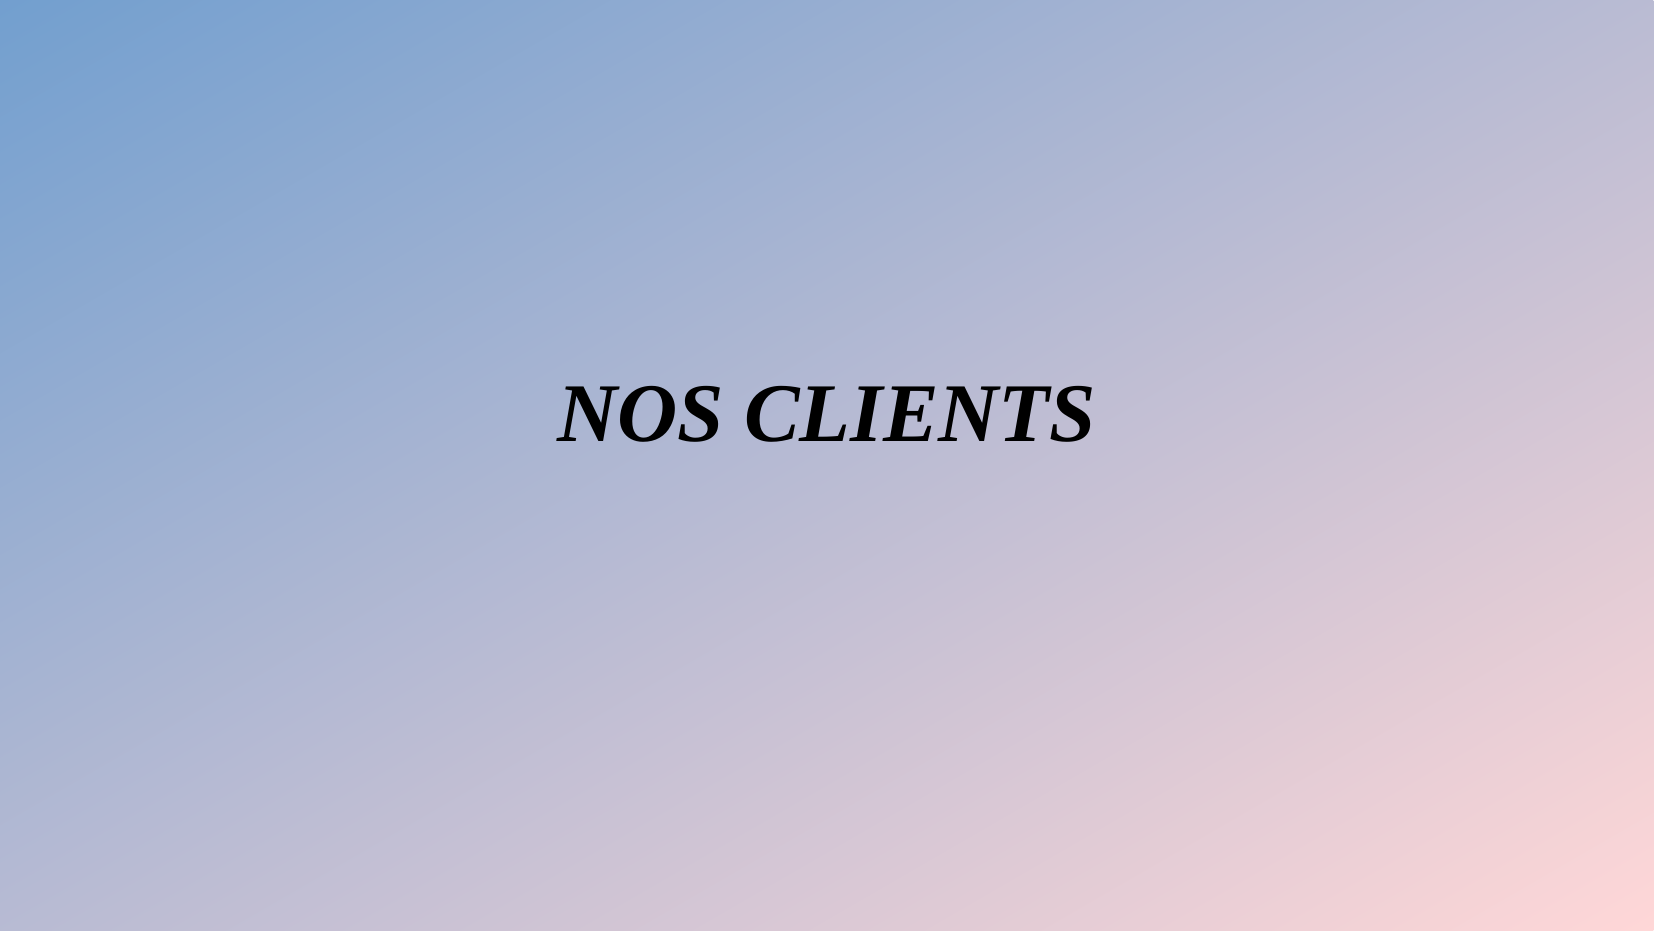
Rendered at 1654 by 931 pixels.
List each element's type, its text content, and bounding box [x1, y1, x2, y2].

title NOS CLIENTS [0, 354, 1654, 473]
